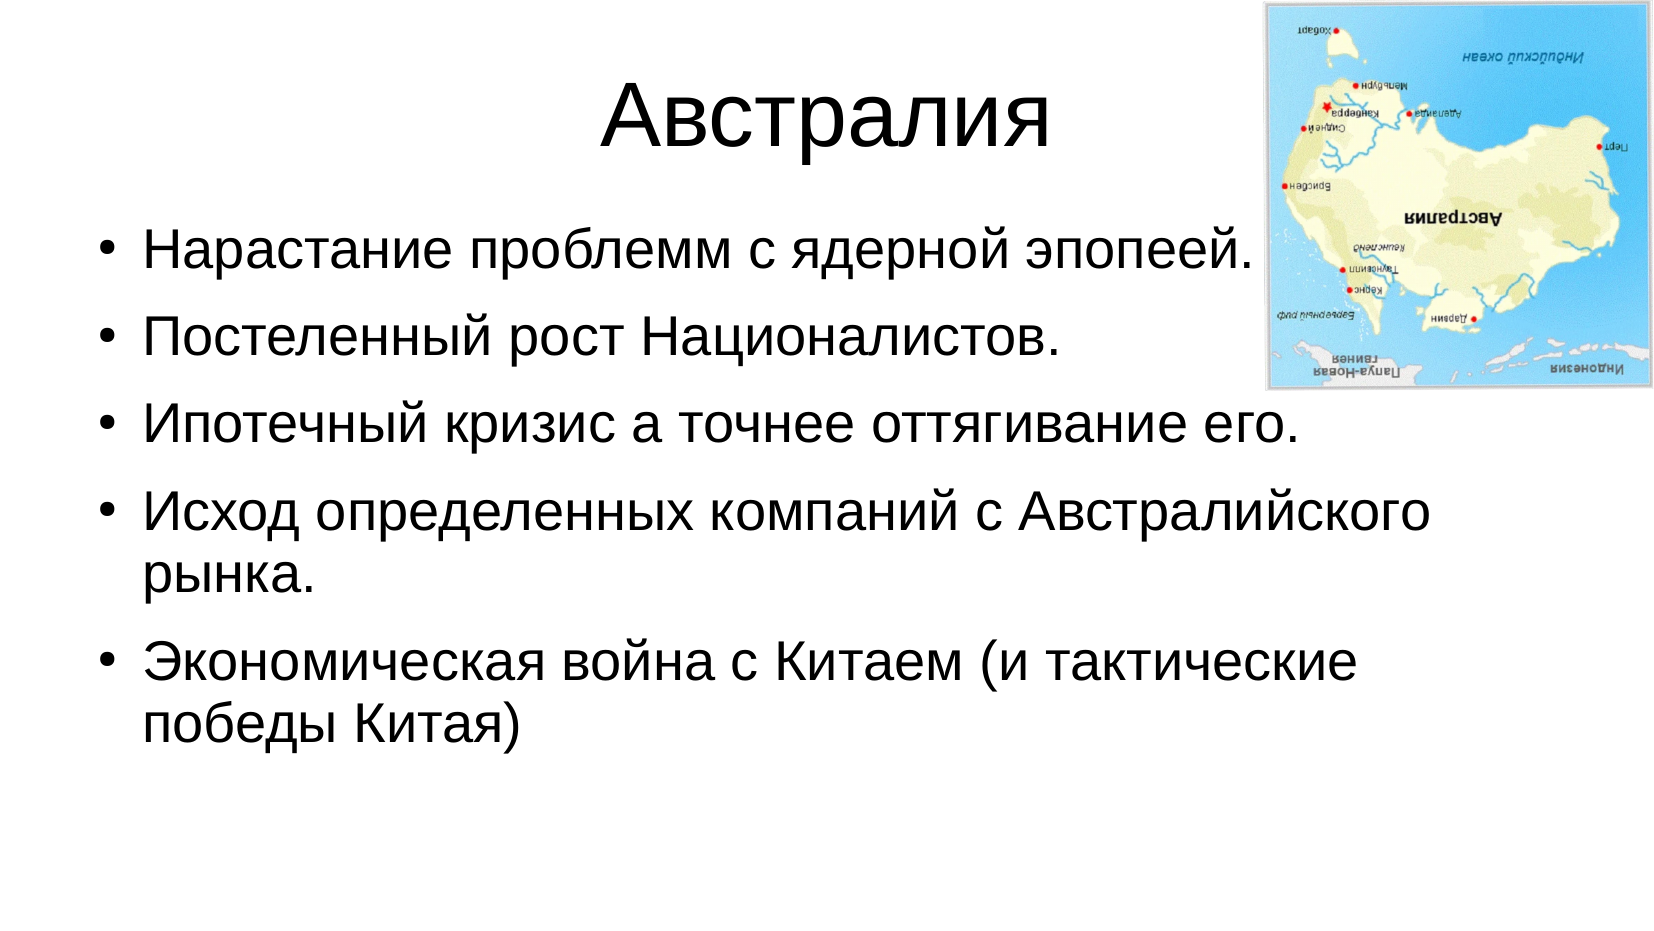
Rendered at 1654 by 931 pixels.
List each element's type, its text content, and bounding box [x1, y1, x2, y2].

picture [1262, 0, 1654, 391]
title Австралия [82, 37, 1263, 193]
list Нарастание проблемм с ядерной эпопеей. Постеленный рост Националистов. Ипотечный кризис а точнее оттягивание его. Исход определенных компаний с Австралийского рынка. Экономическая война с Китаем (и тактические победы Китая) [82, 217, 1571, 758]
